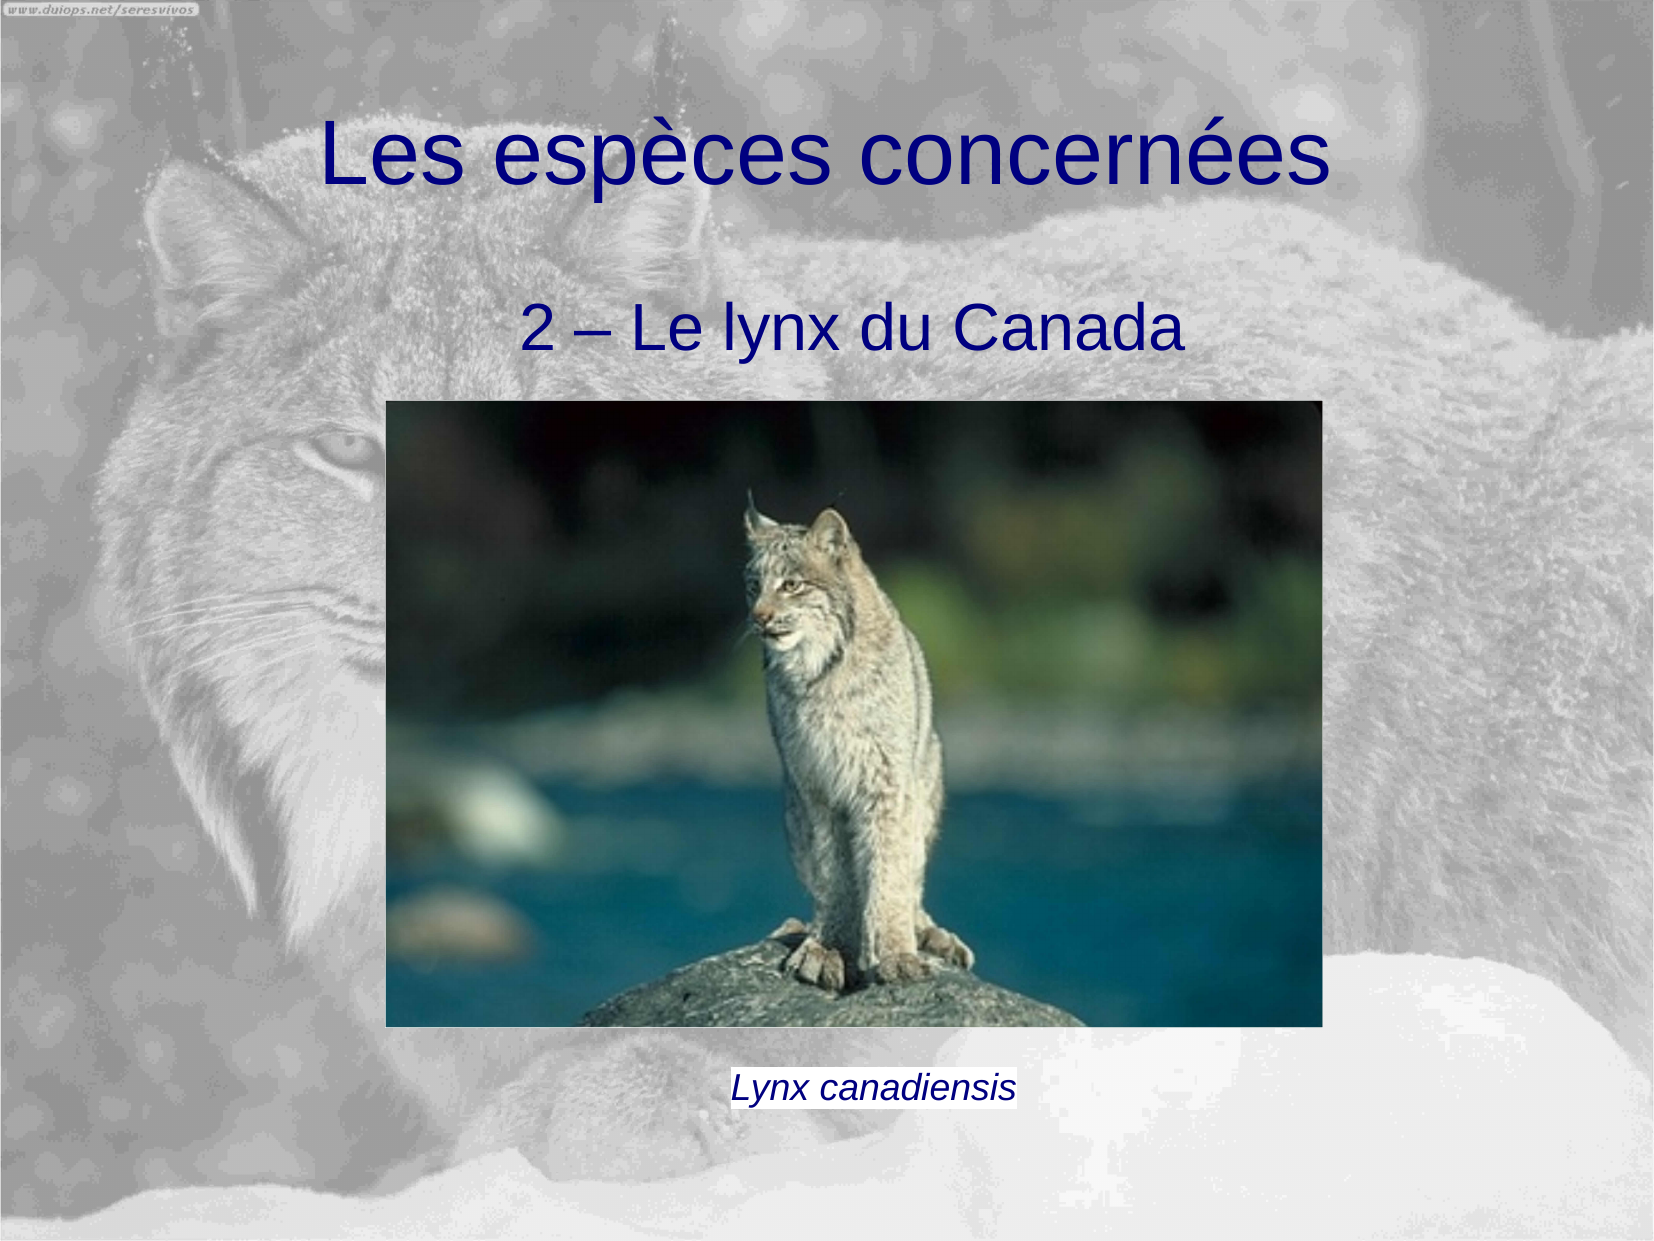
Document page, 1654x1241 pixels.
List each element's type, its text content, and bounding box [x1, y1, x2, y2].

title Les espèces concernées [82, 49, 1571, 257]
picture [0, 0, 1654, 1241]
list 2 – Le lynx du Canada [448, 290, 1252, 390]
text_box Lynx canadiensis [715, 1059, 1035, 1117]
